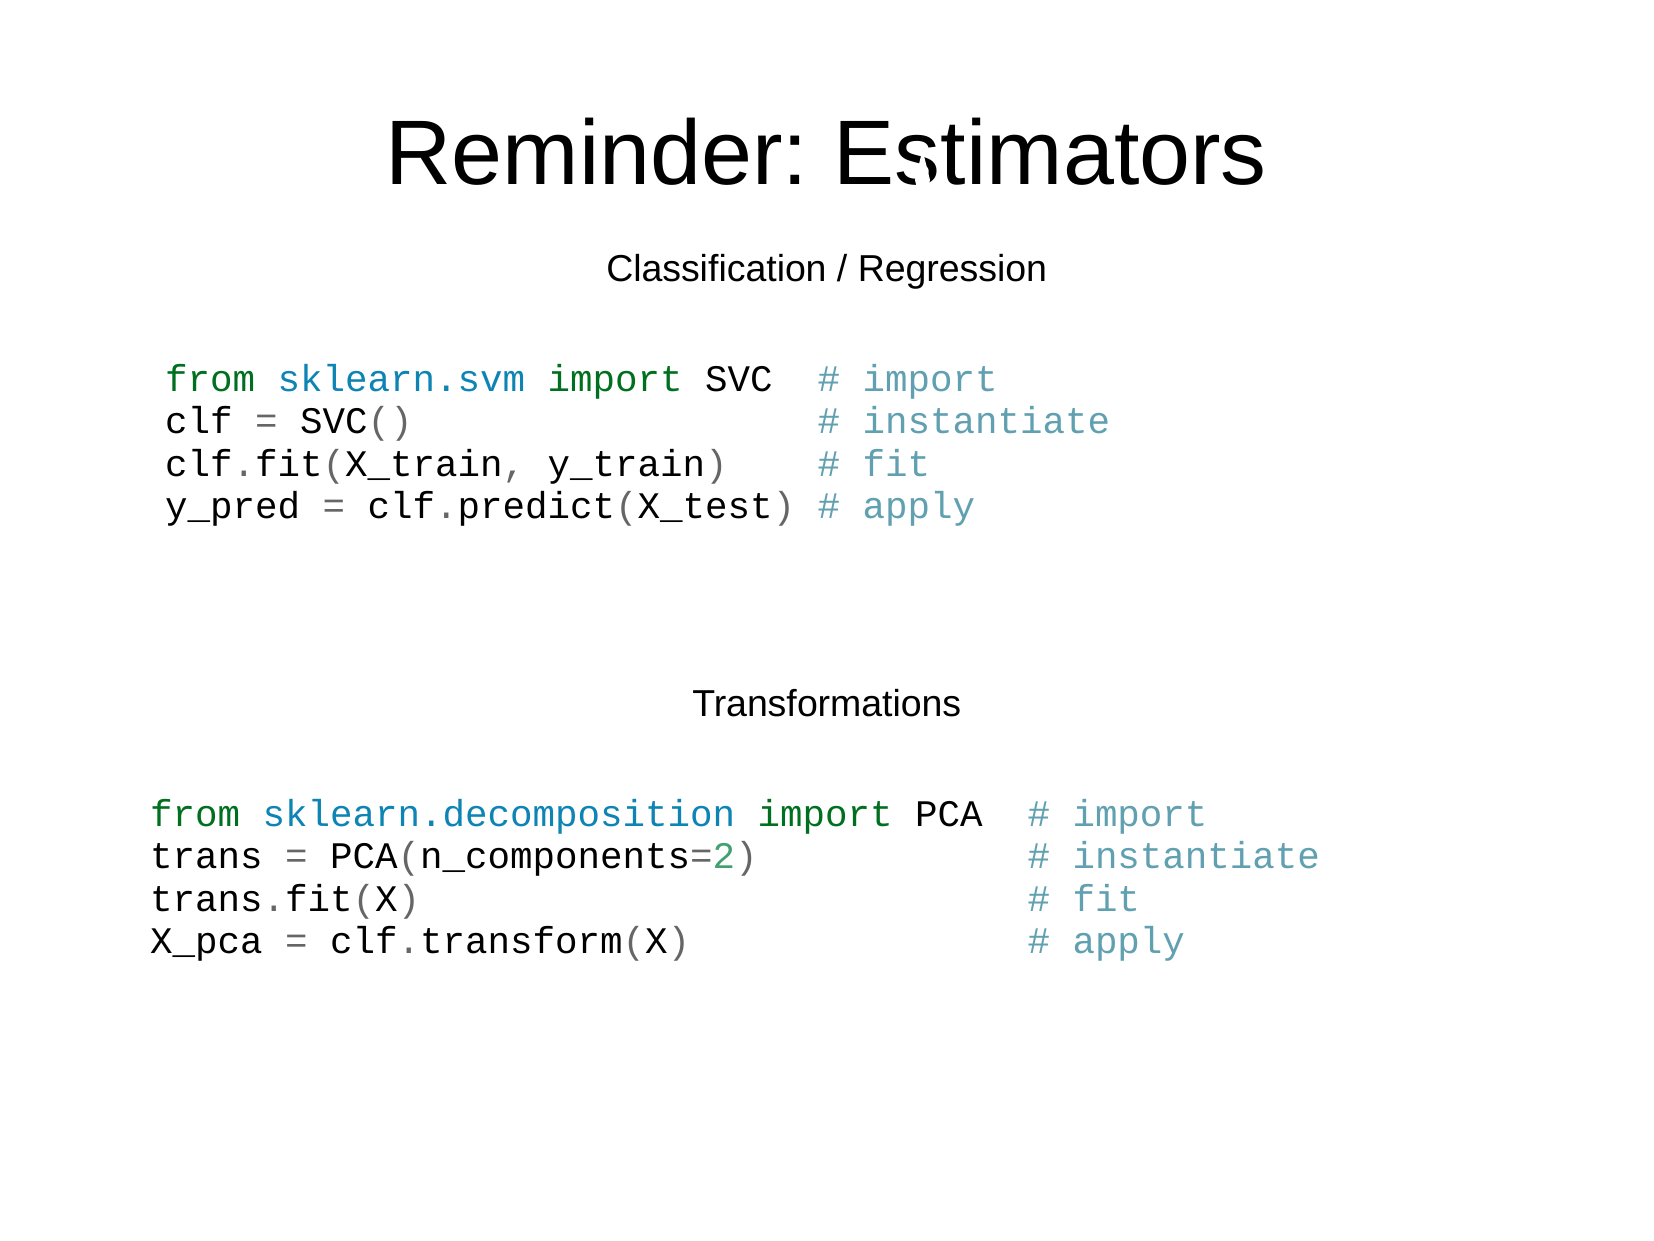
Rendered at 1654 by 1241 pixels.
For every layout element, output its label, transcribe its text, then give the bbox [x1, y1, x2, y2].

text_box from sklearn.decomposition import PCA # import trans = PCA(n_components=2) # instantiate trans.fit(X) # fit X_pca = clf.transform(X) # apply [150, 795, 1407, 967]
text_box Transformations [556, 675, 1097, 751]
text_box from sklearn.svm import SVC # import clf = SVC() # instantiate clf.fit(X_train, y_train) # fit y_pred = clf.predict(X_test) # apply [165, 360, 1206, 532]
text_box [915, 150, 931, 211]
text_box Classification / Regression [556, 240, 1097, 316]
title Reminder: Estimators [82, 49, 1571, 257]
